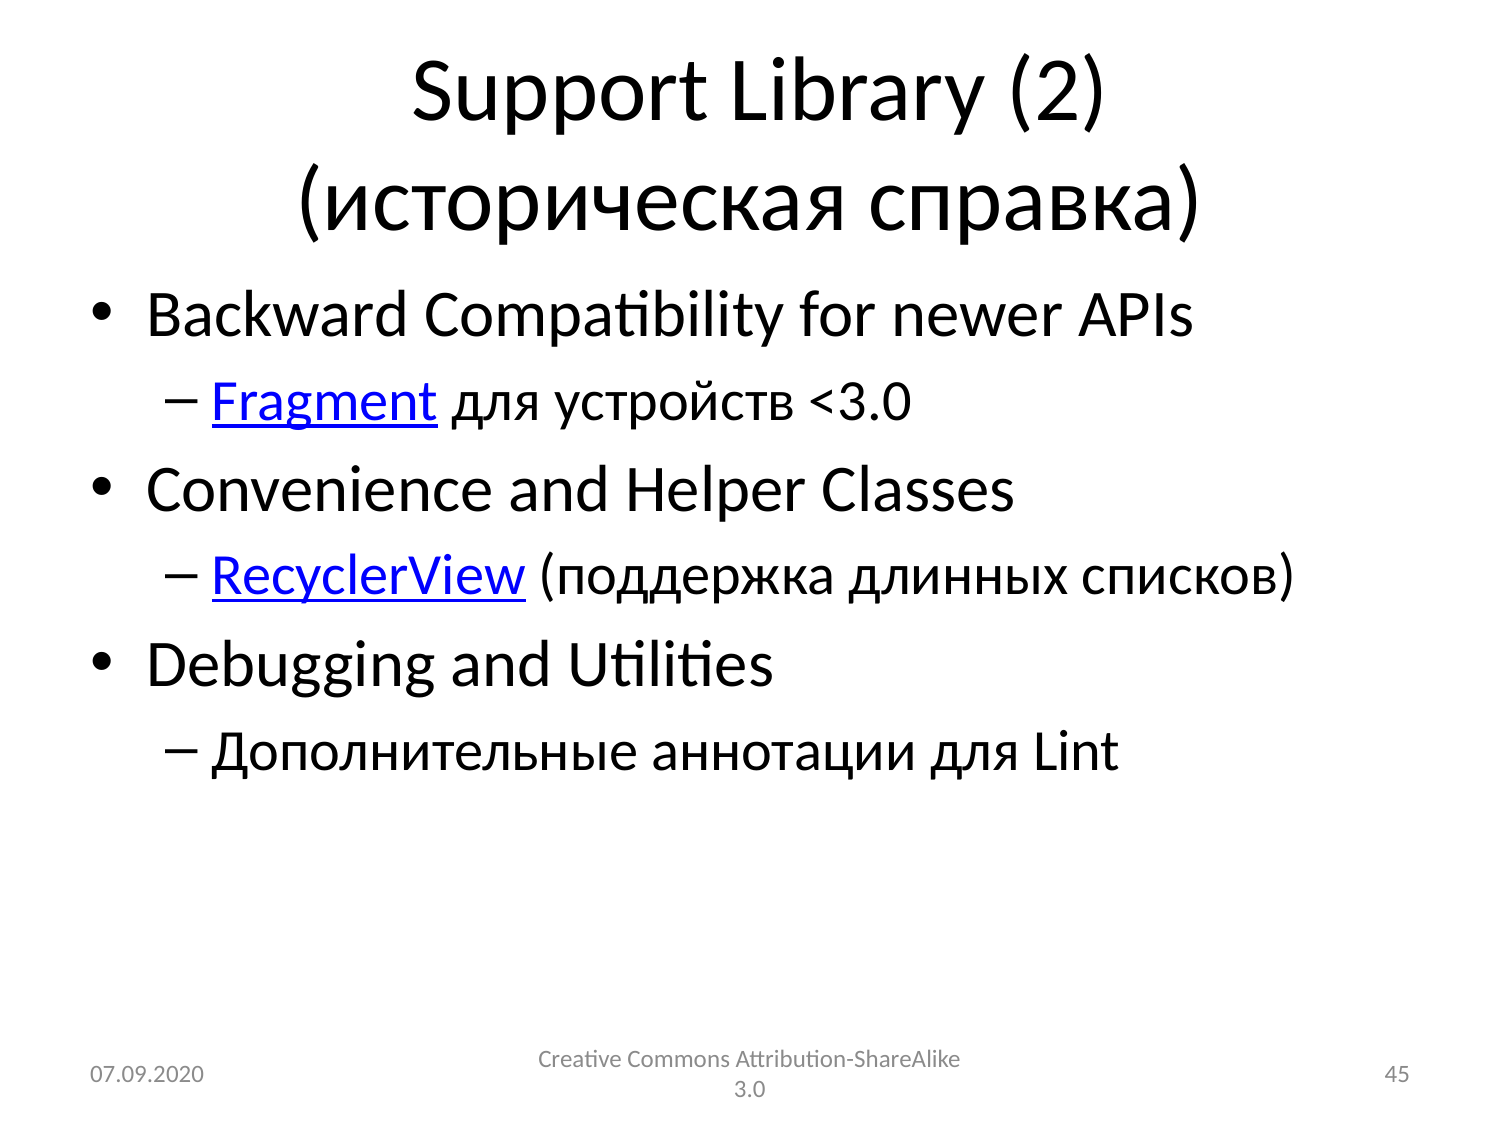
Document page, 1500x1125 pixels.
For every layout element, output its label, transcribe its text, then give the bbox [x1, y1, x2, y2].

list Backward Compatibility for newer APIs Fragment для устройств <3.0 Convenience and Helper Classes RecyclerView (поддержка длинных списков) Debugging and Utilities Дополнительные аннотации для Lint [75, 262, 1425, 1005]
title Support Library (2) (историческая справка) [75, 45, 1425, 233]
footer Creative Commons Attribution-ShareAlike 3.0 [512, 1042, 988, 1103]
slide_number <number> [1074, 1042, 1425, 1103]
